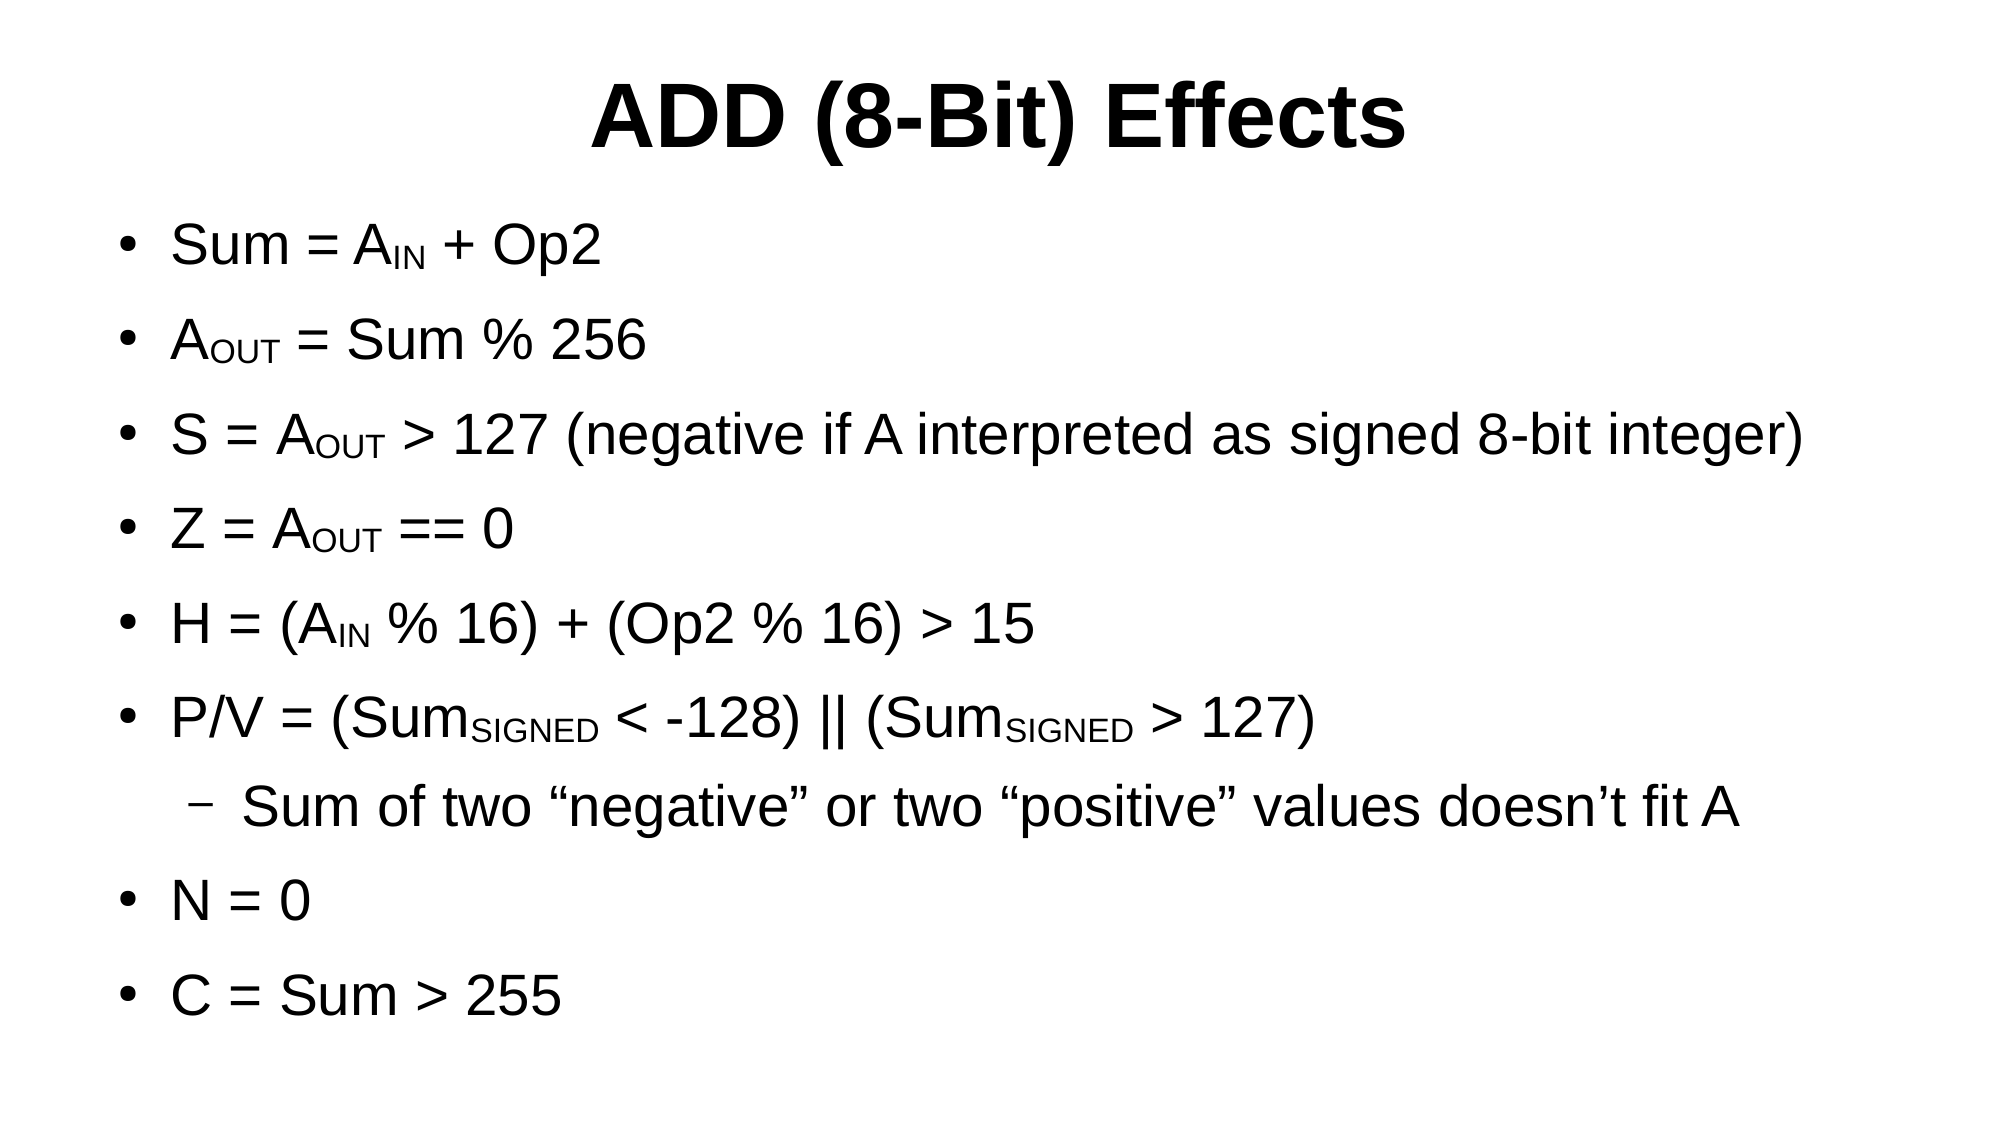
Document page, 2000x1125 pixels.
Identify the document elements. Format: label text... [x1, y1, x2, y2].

title ADD (8-Bit) Effects [137, 6, 1862, 212]
list Sum = AIN + Op2 AOUT = Sum % 256 S = AOUT > 127 (negative if A interpreted as signed 8-bit integer) Z = AOUT == 0 H = (AIN % 16) + (Op2 % 16) > 15 P/V = (SumSIGNED < -128) || (SumSIGNED > 127) Sum of two “negative” or two “positive” values doesn’t fit A N = 0 C = Sum > 255 [99, 212, 1935, 1113]
